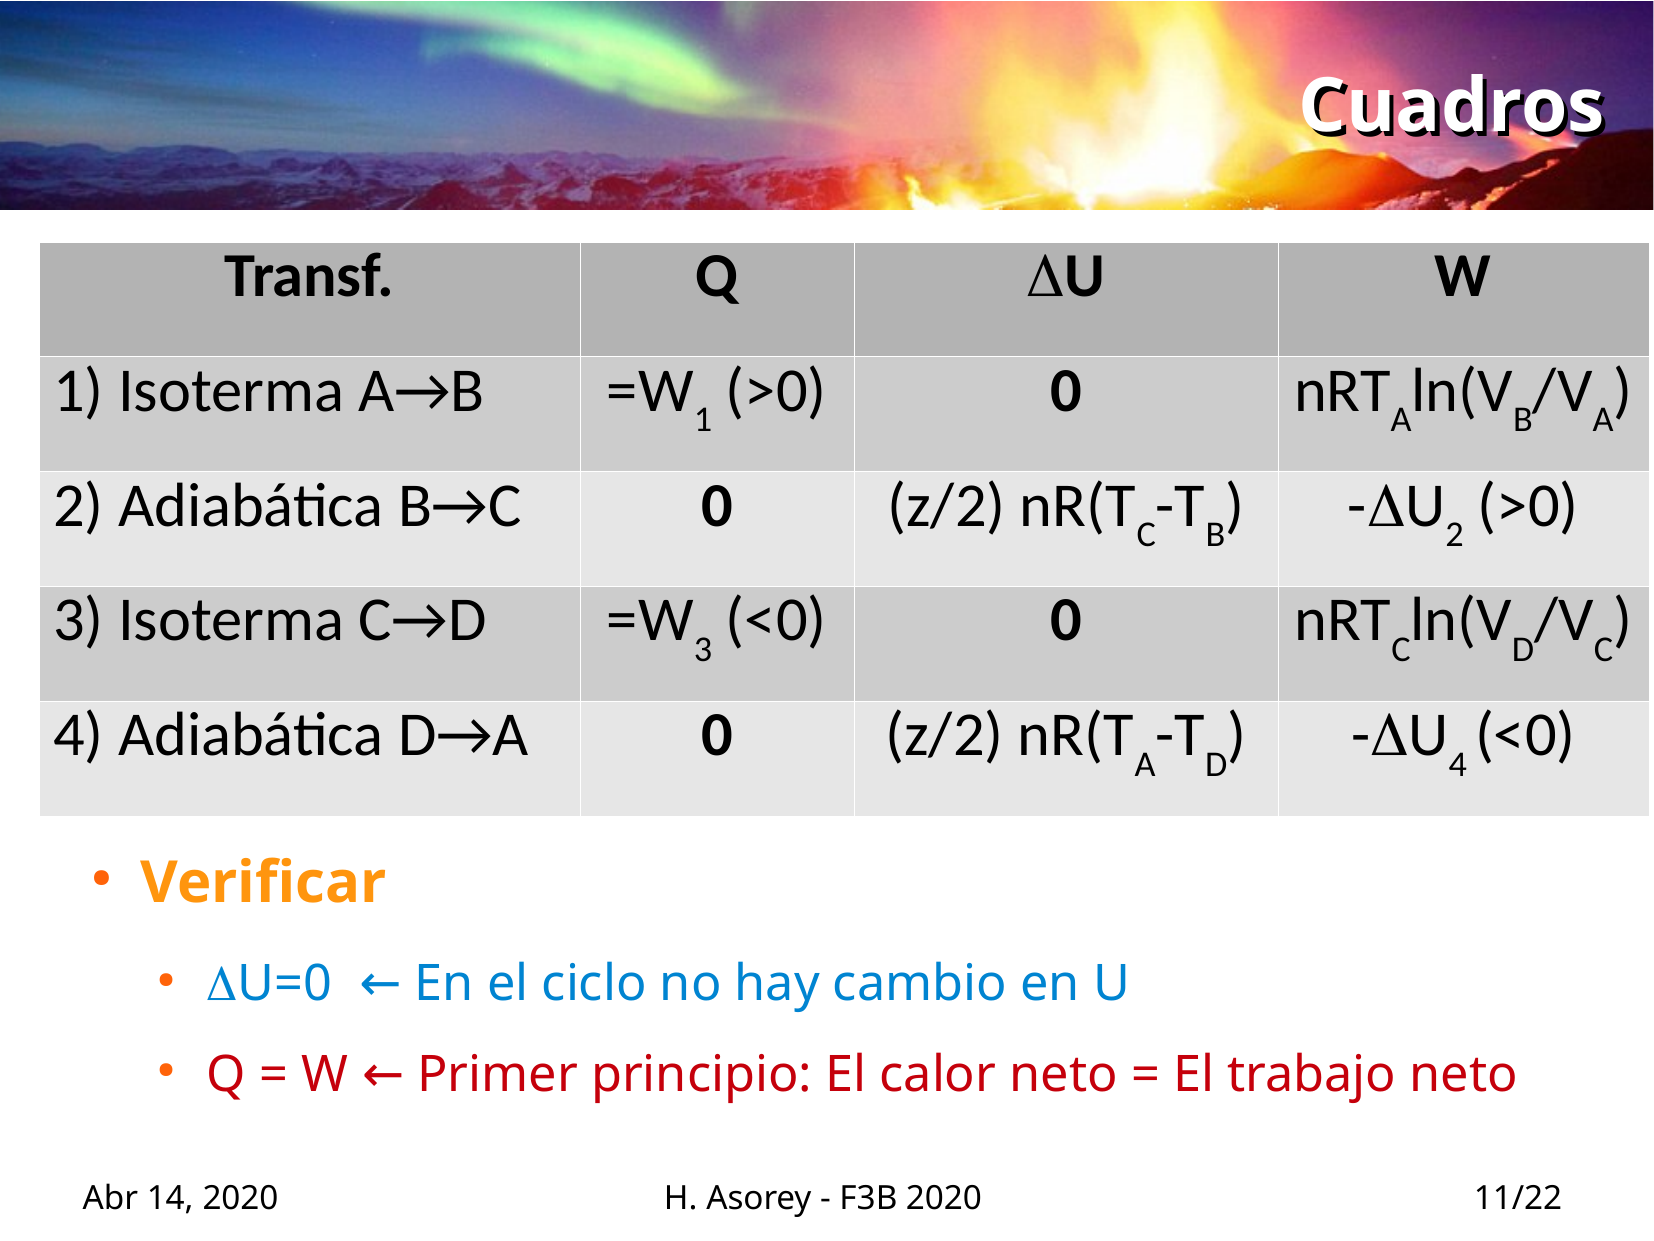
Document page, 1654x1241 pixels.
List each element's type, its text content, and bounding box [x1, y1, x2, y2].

table_cell =W1 (>0) [581, 357, 854, 471]
table_cell =W3 (<0) [581, 587, 854, 701]
table_header Q [581, 243, 854, 356]
table_header DU [855, 243, 1278, 356]
table_cell 1) Isoterma A→B [40, 357, 580, 471]
list Verificar DU=0 ← En el ciclo no hay cambio en U Q = W ← Primer principio: El calor neto = El trabajo neto [75, 840, 1564, 1126]
title Cuadros [45, 15, 1606, 191]
table_cell 2) Adiabática B→C [40, 472, 580, 586]
table_cell -DU4 (<0) [1279, 702, 1649, 816]
picture [0, 1, 1654, 210]
table_cell 0 [855, 587, 1278, 701]
table_cell 4) Adiabática D→A [40, 702, 580, 816]
table_header W [1279, 243, 1649, 356]
table_cell 3) Isoterma C→D [40, 587, 580, 701]
table_cell 0 [855, 357, 1278, 471]
table_cell 0 [581, 702, 854, 816]
table_cell nRTCln(VD/VC) [1279, 587, 1649, 701]
table_cell nRTAln(VB/VA) [1279, 357, 1649, 471]
table_cell 0 [581, 472, 854, 586]
table_cell -DU2 (>0) [1279, 472, 1649, 586]
table_cell (z/2) nR(TC-TB) [855, 472, 1278, 586]
table_cell (z/2) nR(TA-TD) [855, 702, 1278, 816]
table_header Transf. [40, 243, 580, 356]
